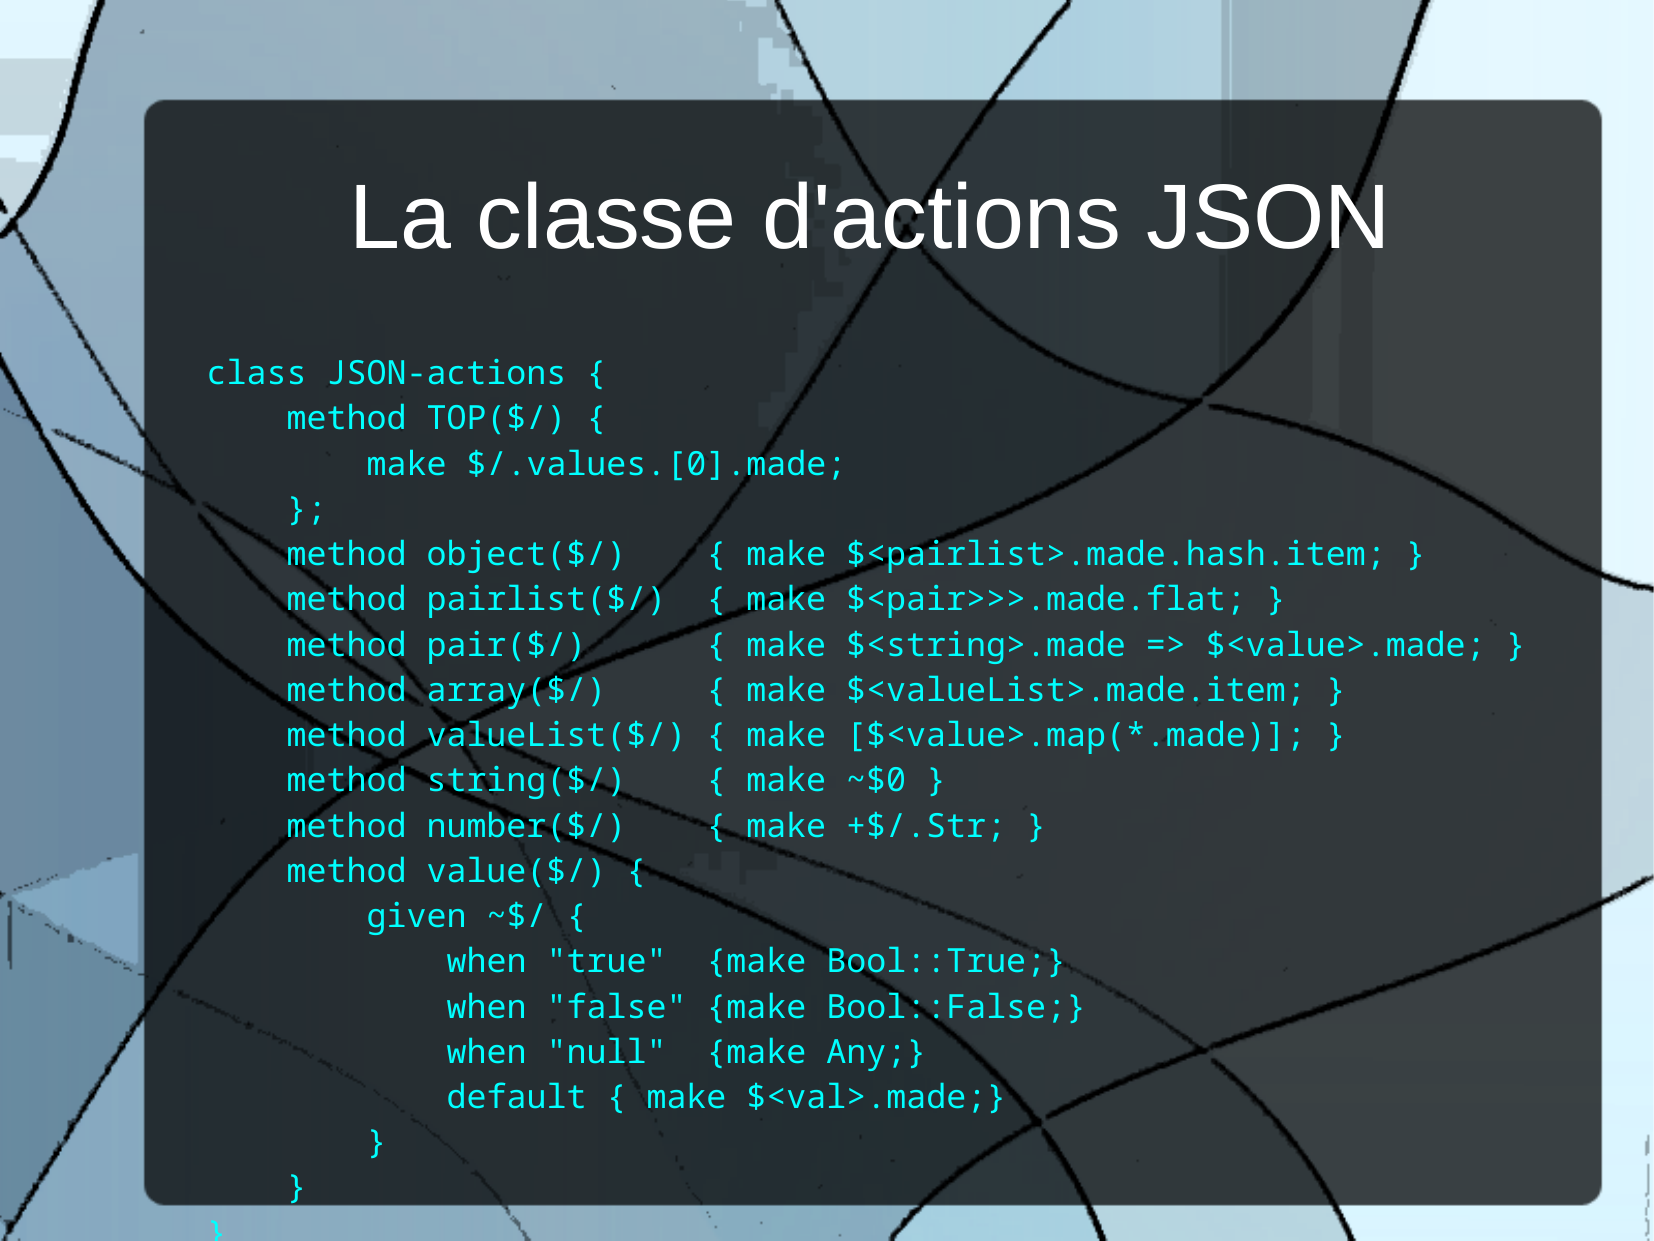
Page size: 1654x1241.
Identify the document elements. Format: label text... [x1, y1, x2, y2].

title La classe d'actions JSON [159, 108, 1583, 325]
list class JSON-actions { method TOP($/) { make $/.values.[0].made; }; method object($/) { make $<pairlist>.made.hash.item; } method pairlist($/) { make $<pair>>>.made.flat; } method pair($/) { make $<string>.made => $<value>.made; } method array($/) { make $<valueList>.made.item; } method valueList($/) { make [$<value>.map(*.made)]; } method string($/) { make ~$0 } method number($/) { make +$/.Str; } method value($/) { given ~$/ { when "true" {make Bool::True;} when "false" {make Bool::False;} when "null" {make Any;} default { make $<val>.made;} } } } [206, 349, 1571, 1125]
picture [0, 0, 1654, 1241]
